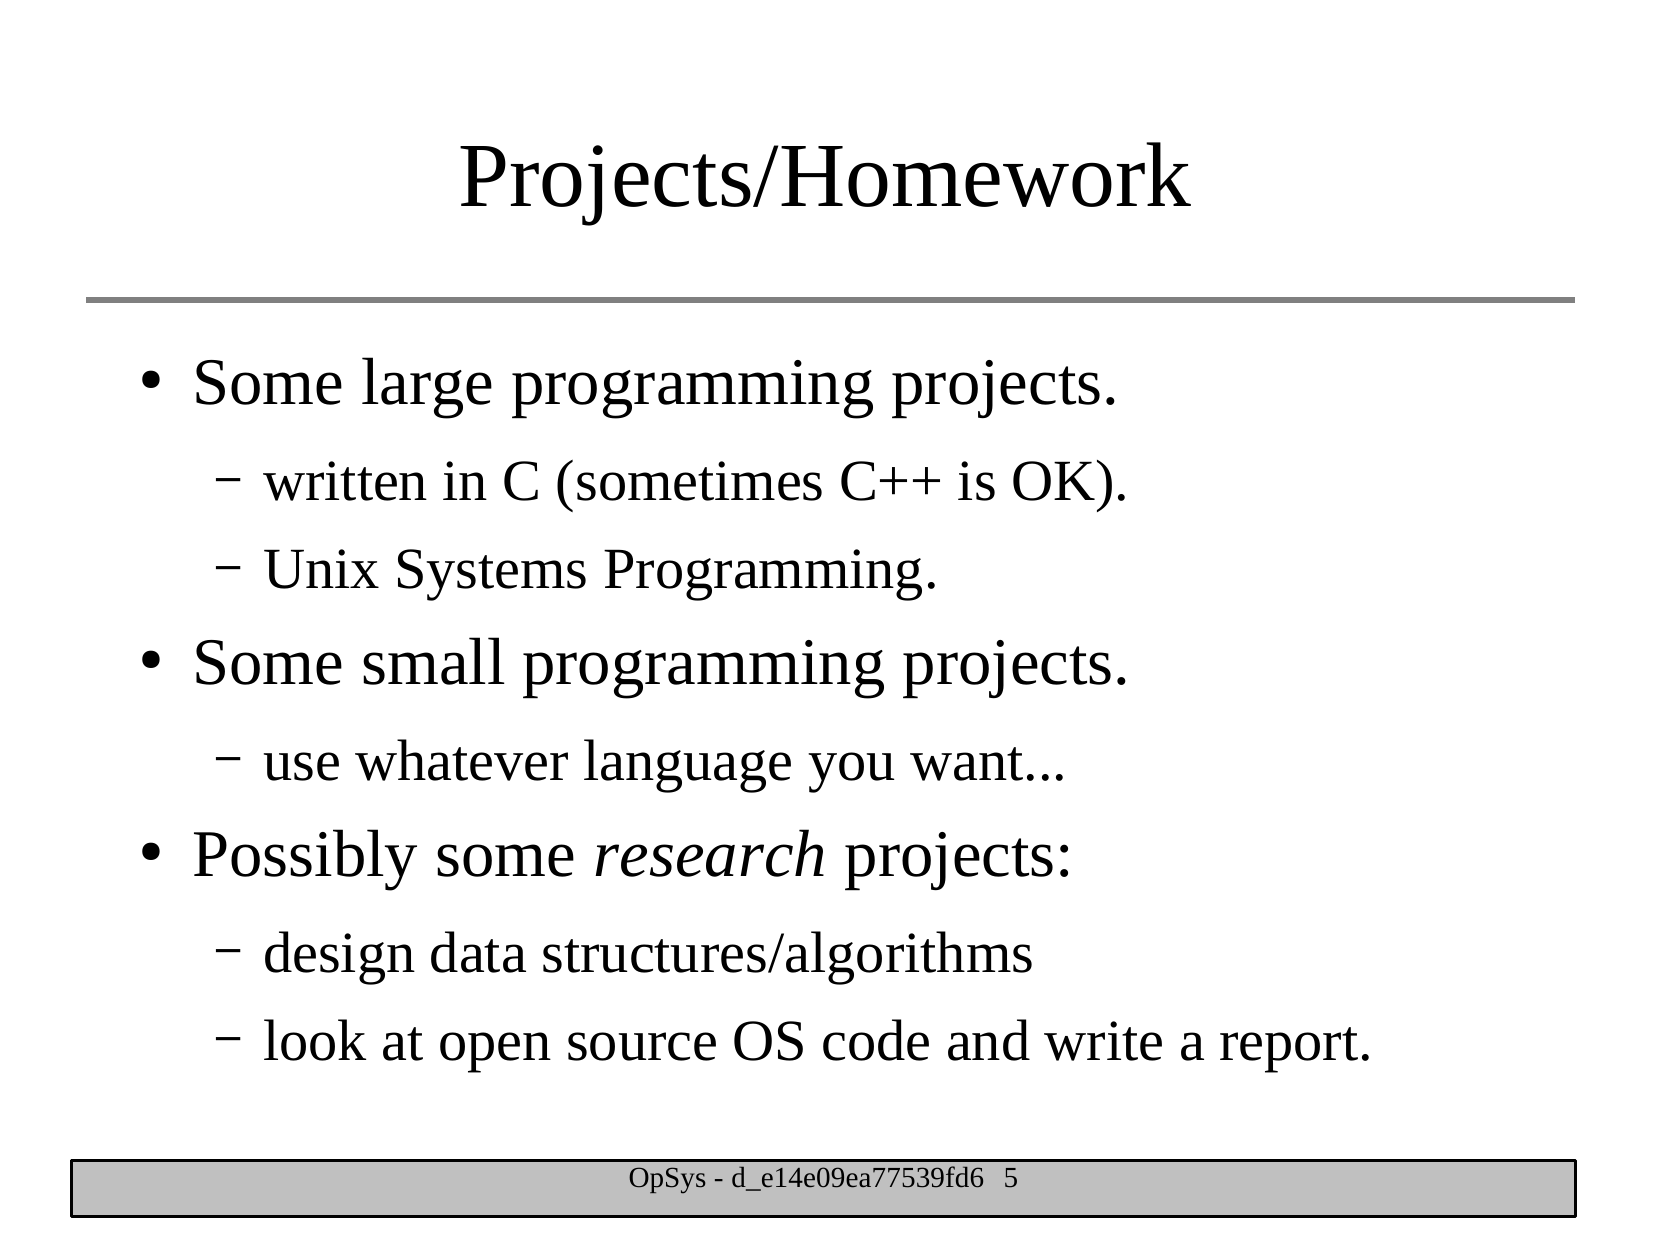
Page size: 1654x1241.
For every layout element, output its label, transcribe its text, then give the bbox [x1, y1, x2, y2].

title Projects/Homework [119, 72, 1532, 280]
list Some large programming projects. written in C (sometimes C++ is OK). Unix Systems Programming. Some small programming projects. use whatever language you want... Possibly some research projects: design data structures/algorithms look at open source OS code and write a report. [121, 344, 1534, 1127]
